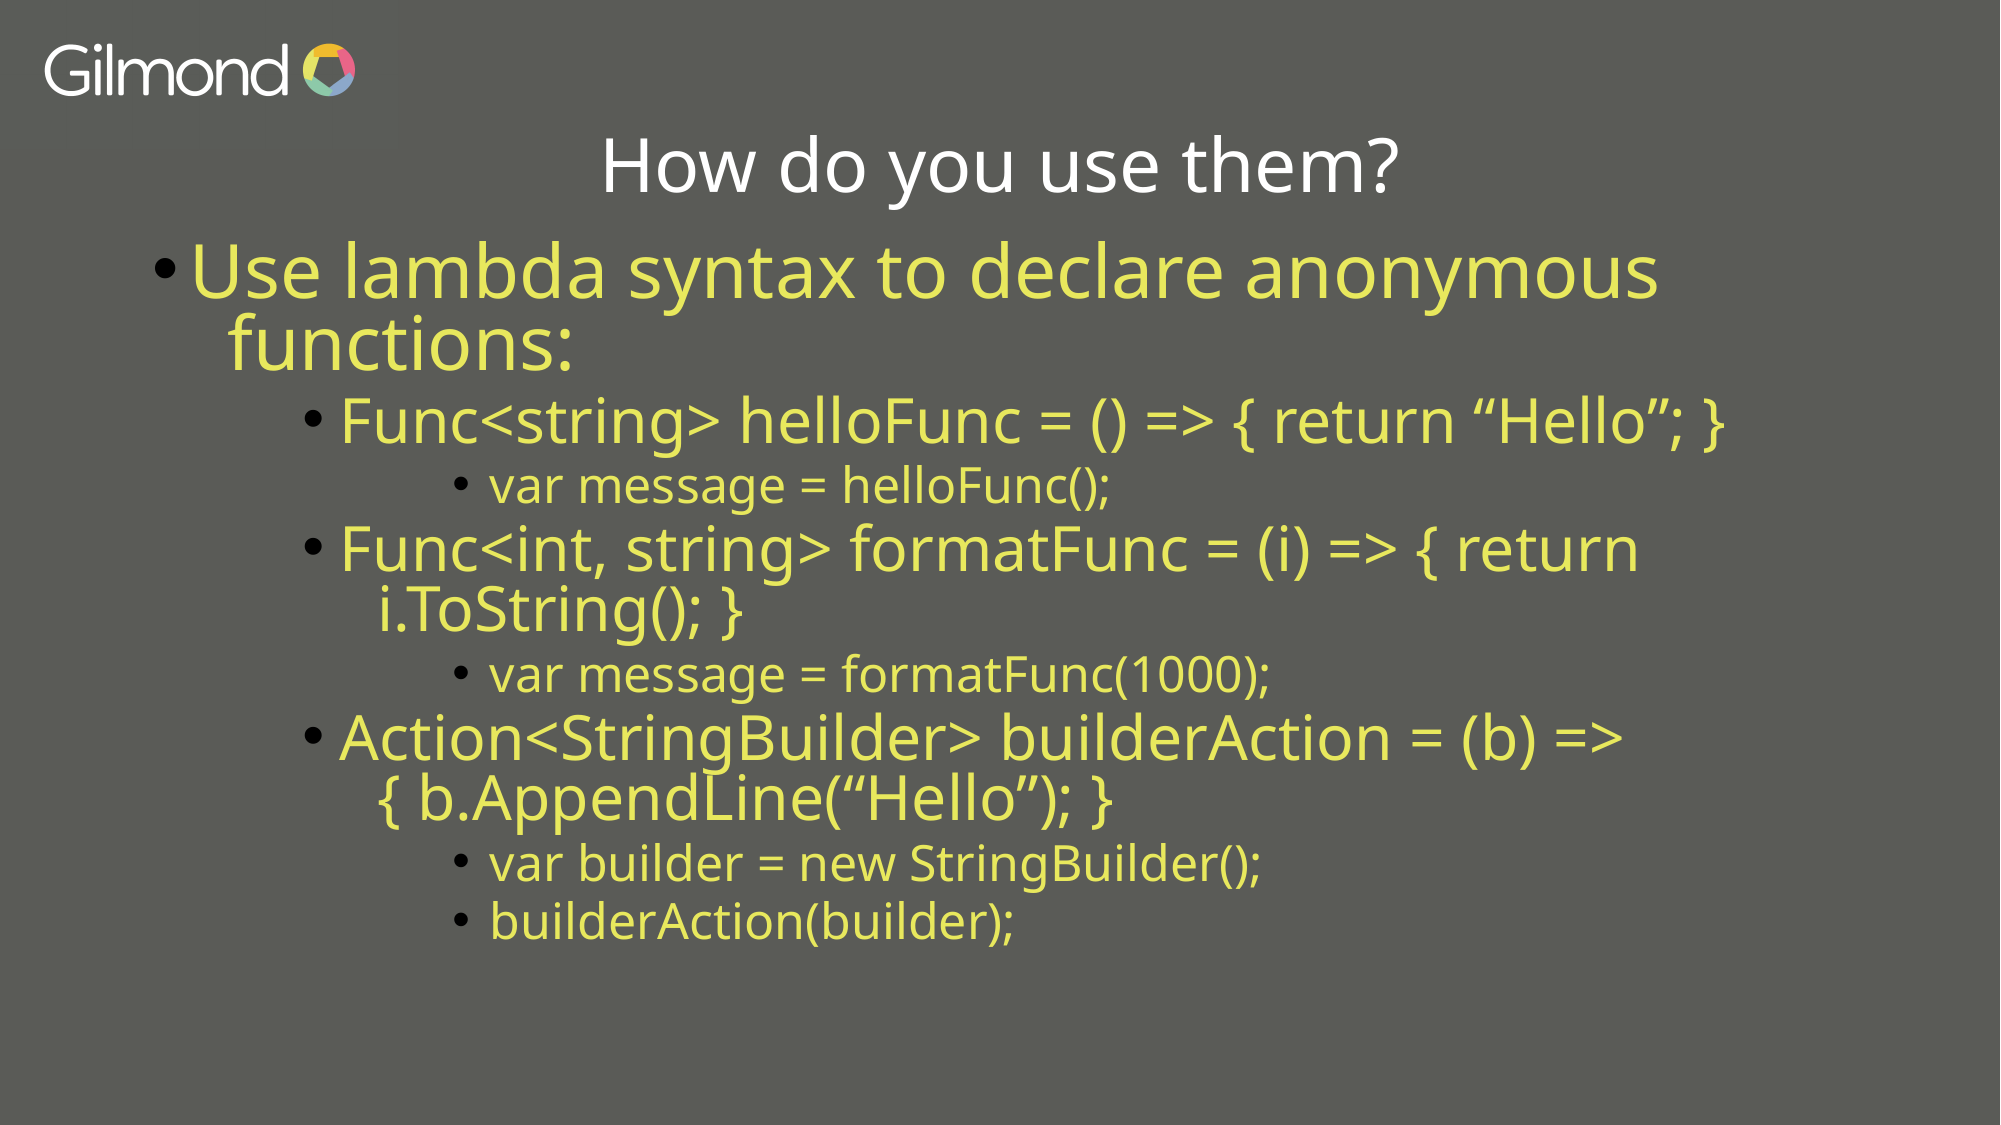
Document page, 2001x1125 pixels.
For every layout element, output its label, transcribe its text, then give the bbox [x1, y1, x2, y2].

picture [0, 0, 399, 149]
list Use lambda syntax to declare anonymous functions: Func<string> helloFunc = () => { return “Hello”; } var message = helloFunc(); Func<int, string> formatFunc = (i) => { return i.ToString(); } var message = formatFunc(1000); Action<StringBuilder> builderAction = (b) => { b.AppendLine(“Hello”); } var builder = new StringBuilder(); builderAction(builder); [137, 233, 1863, 1053]
title How do you use them? [137, 59, 1863, 233]
